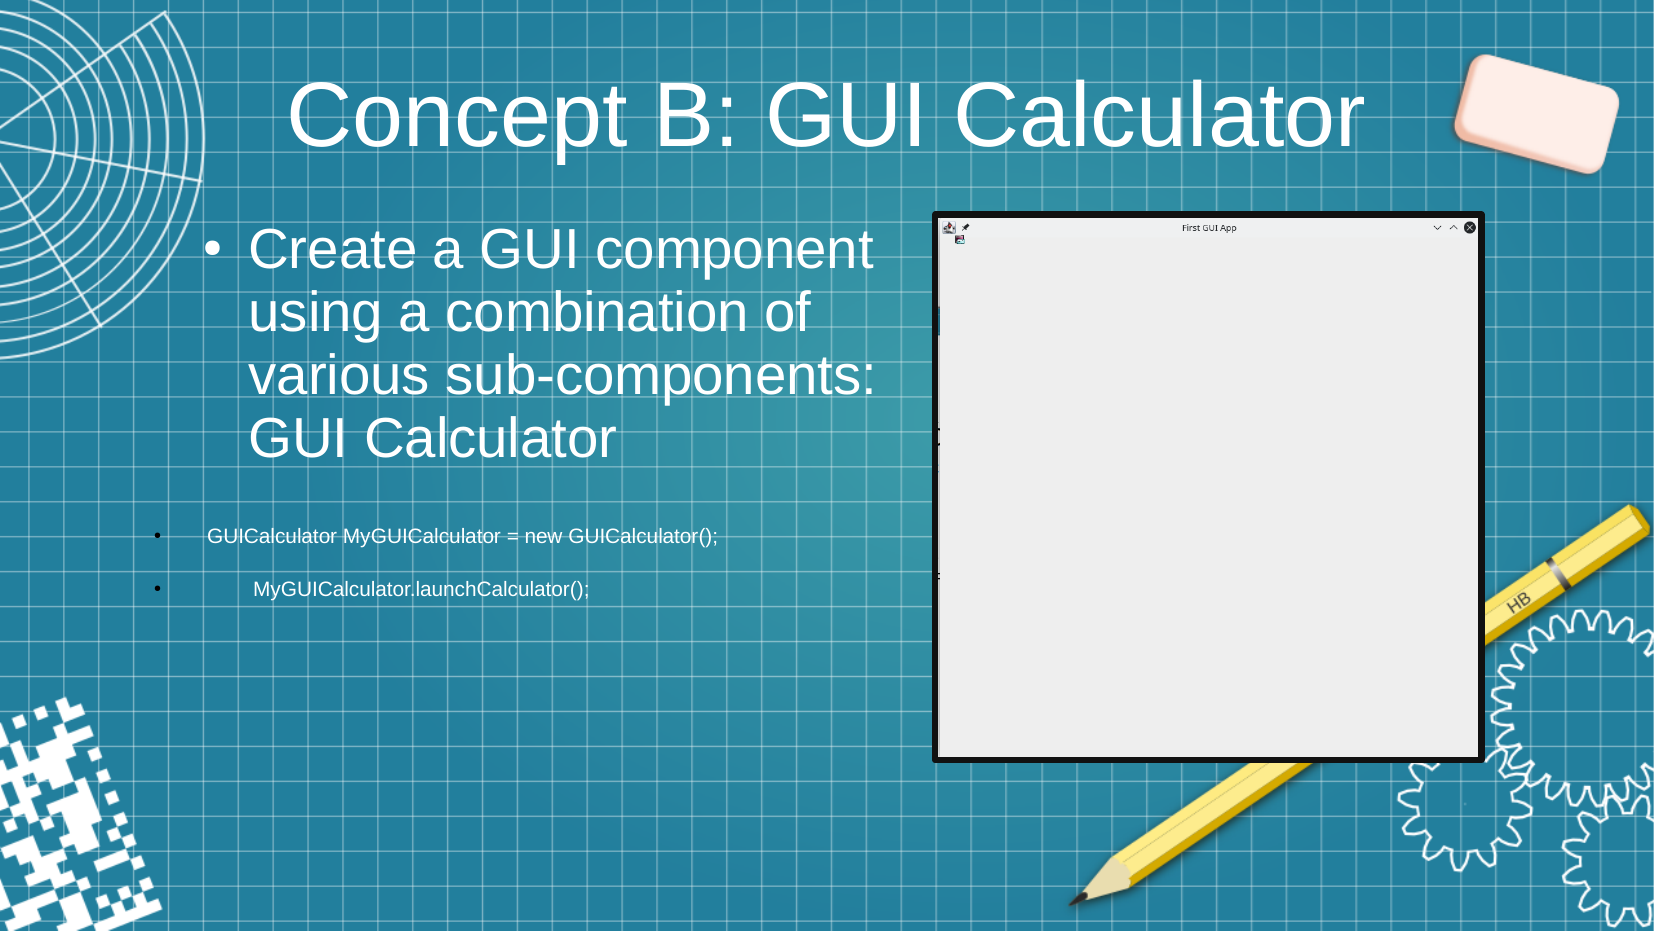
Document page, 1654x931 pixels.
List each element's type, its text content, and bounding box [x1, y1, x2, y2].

list Create a GUI component using a combination of various sub-components: GUI Calculator [187, 217, 914, 475]
list GUICalculator MyGUICalculator = new GUICalculator(); MyGUICalculator.launchCalculator(); [136, 525, 863, 783]
picture [0, 0, 1654, 931]
title Concept B: GUI Calculator [82, 37, 1571, 193]
